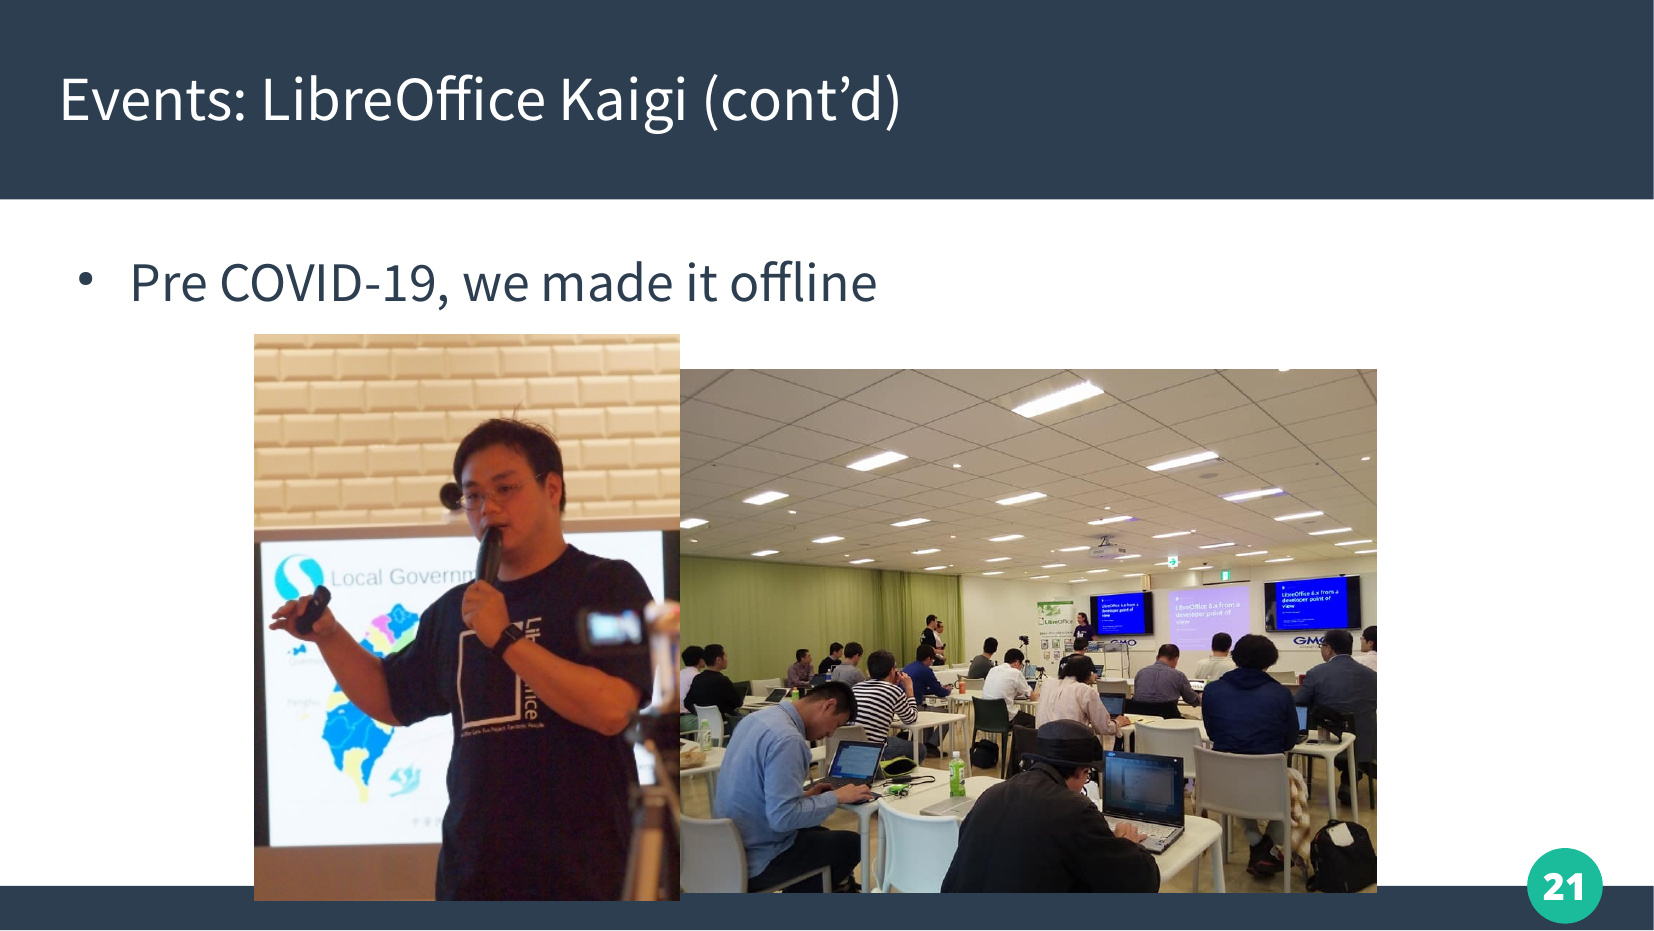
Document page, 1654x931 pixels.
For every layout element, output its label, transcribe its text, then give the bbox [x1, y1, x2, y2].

title Events: LibreOffice Kaigi (cont’d) [59, 37, 1595, 155]
picture [254, 334, 1377, 901]
list Pre COVID-19, we made it offline [59, 243, 1595, 864]
